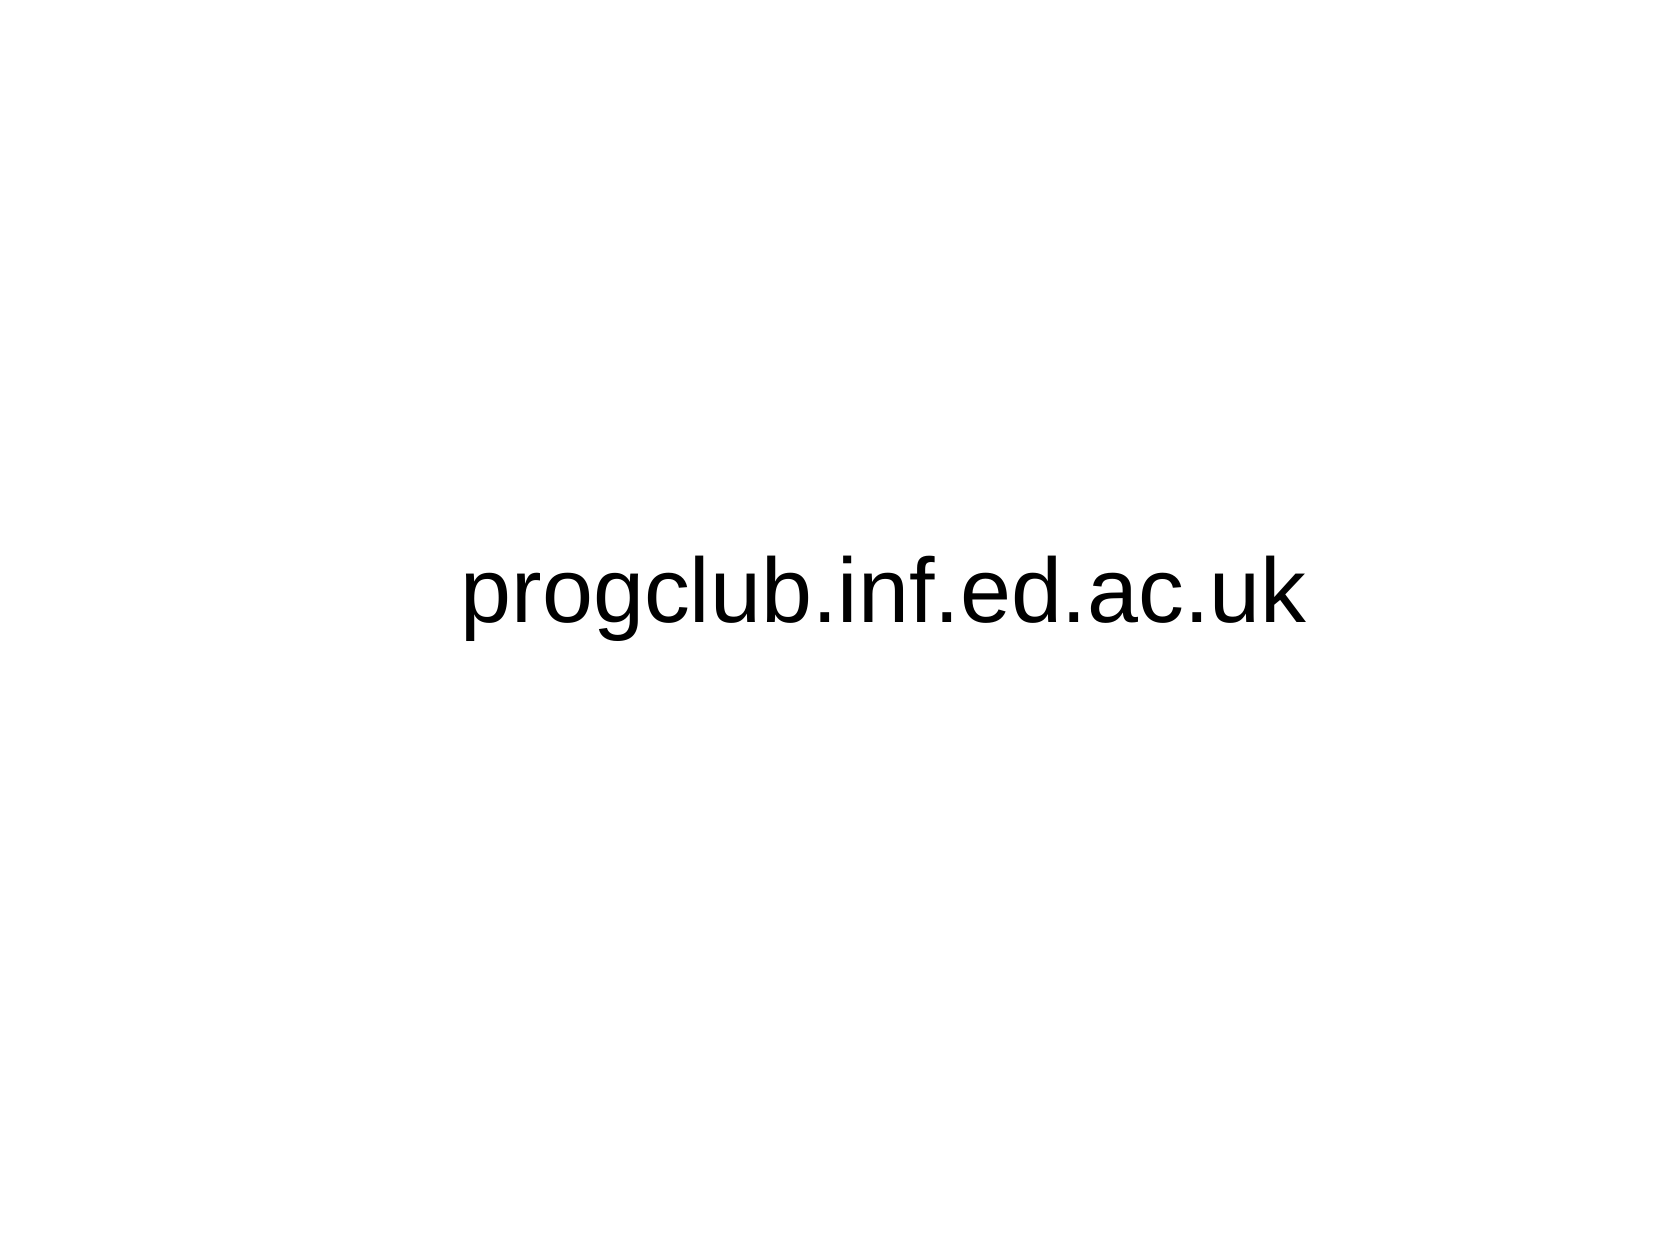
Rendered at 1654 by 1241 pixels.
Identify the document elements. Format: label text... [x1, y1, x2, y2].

text_box progclub.inf.ed.ac.uk [446, 532, 1323, 650]
